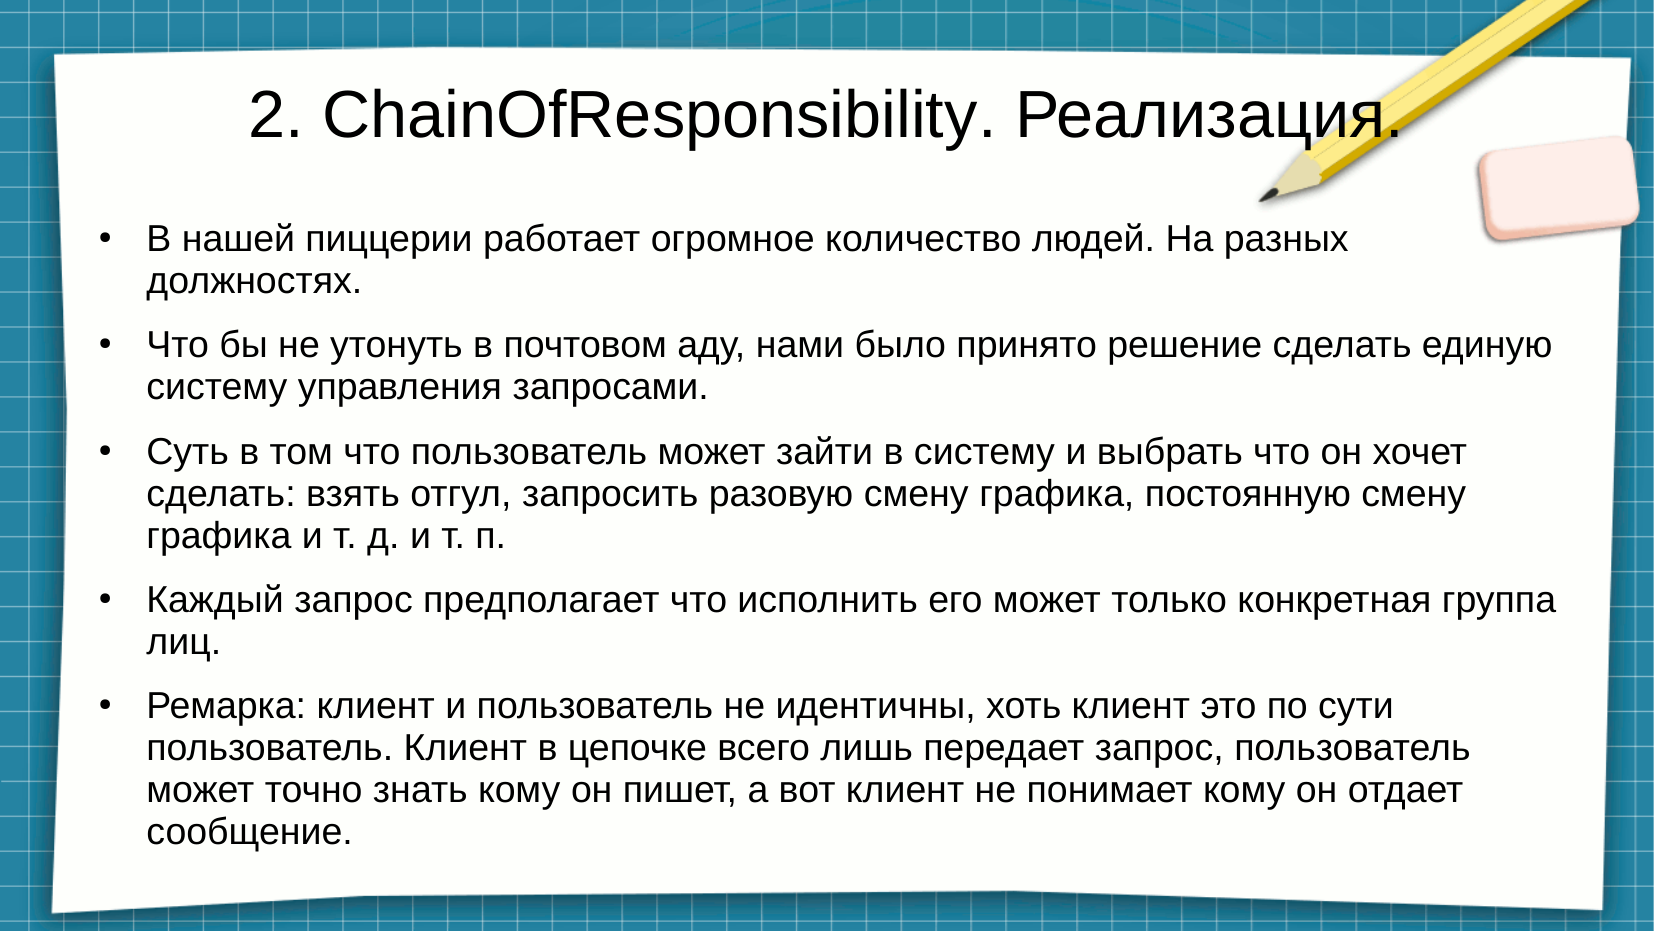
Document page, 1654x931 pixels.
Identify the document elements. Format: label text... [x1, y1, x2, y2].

list В нашей пиццерии работает огромное количество людей. На разных должностях. Что бы не утонуть в почтовом аду, нами было принято решение сделать единую систему управления запросами. Суть в том что пользователь может зайти в систему и выбрать что он хочет сделать: взять отгул, запросить разовую смену графика, постоянную смену графика и т. д. и т. п. Каждый запрос предполагает что исполнить его может только конкретная группа лиц. Ремарка: клиент и пользователь не идентичны, хоть клиент это по сути пользователь. Клиент в цепочке всего лишь передает запрос, пользователь может точно знать кому он пишет, а вот клиент не понимает кому он отдает сообщение. [82, 217, 1571, 857]
picture [0, 0, 1654, 931]
title 2. ChainOfResponsibility. Реализация. [82, 37, 1571, 193]
